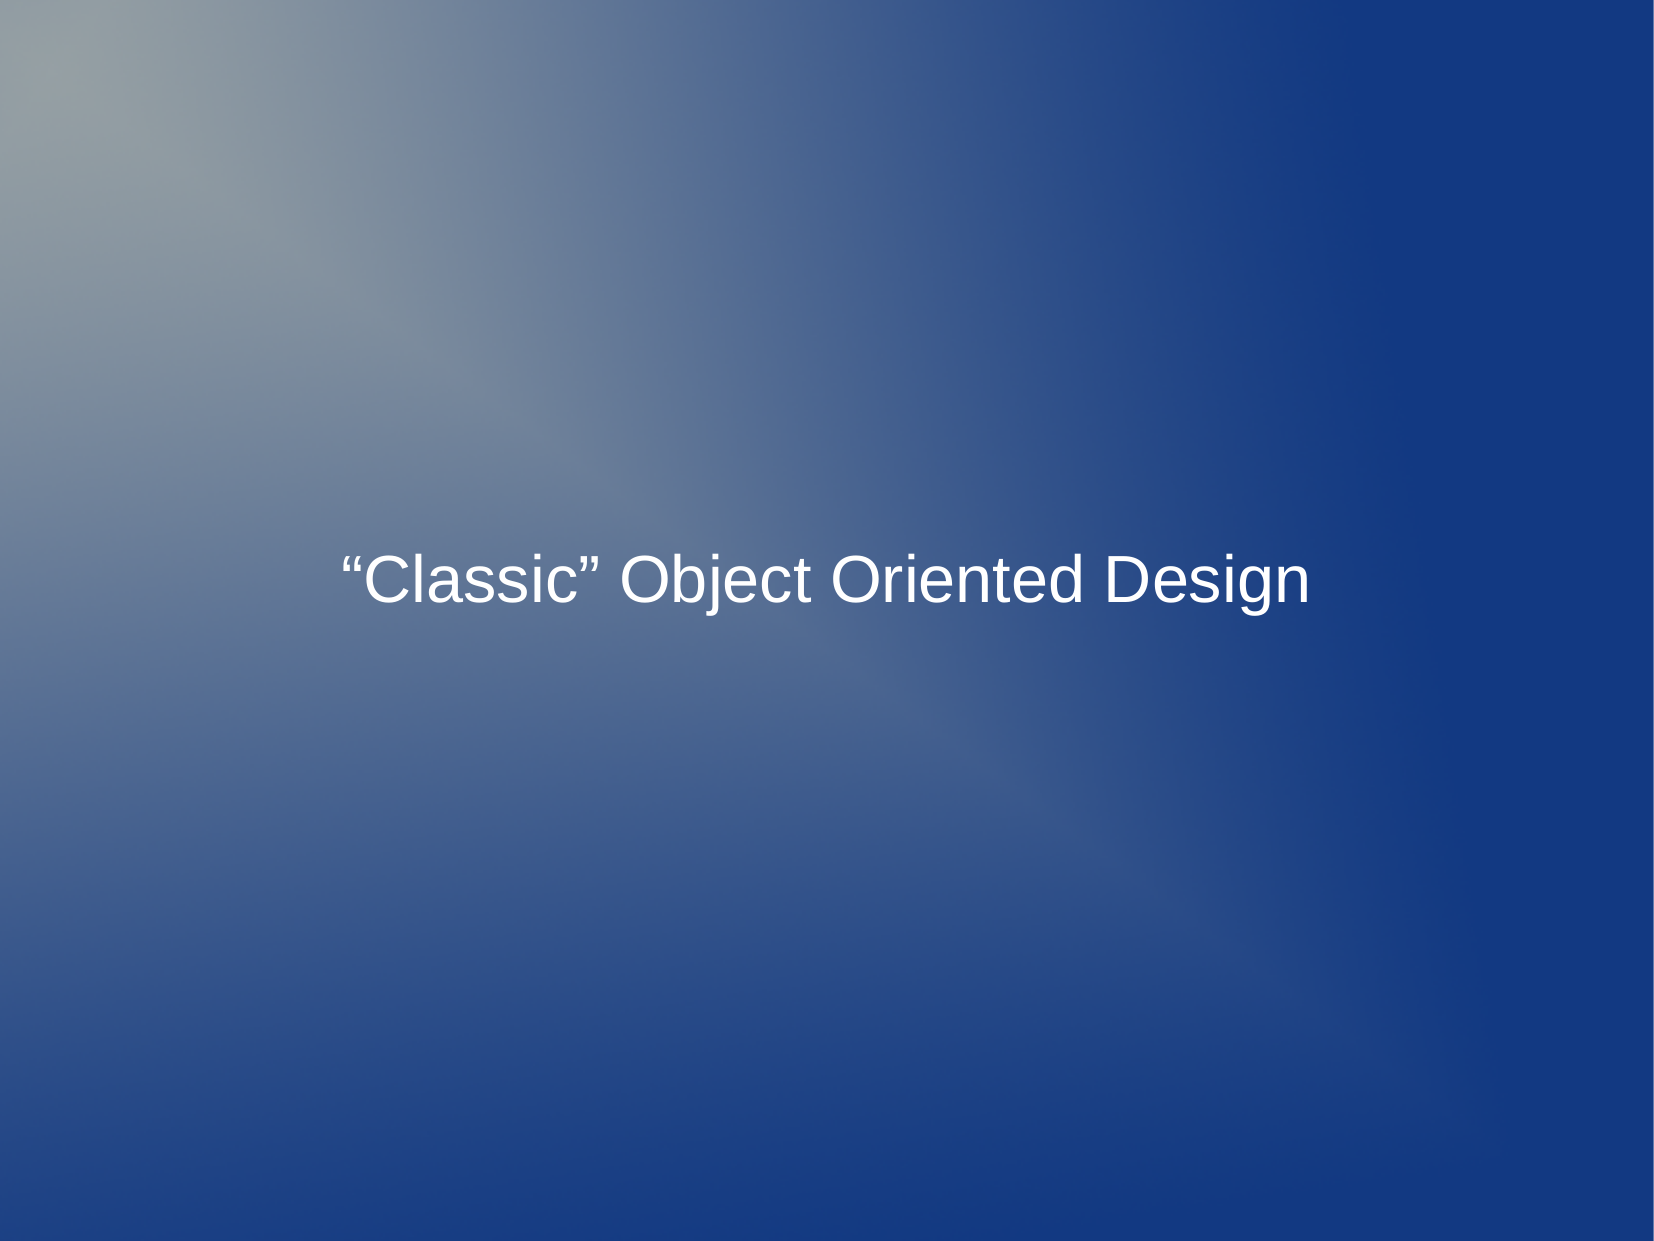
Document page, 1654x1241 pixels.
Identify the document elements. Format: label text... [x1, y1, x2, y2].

picture [0, 0, 1654, 1241]
subtitle “Classic” Object Oriented Design [82, 49, 1571, 1109]
